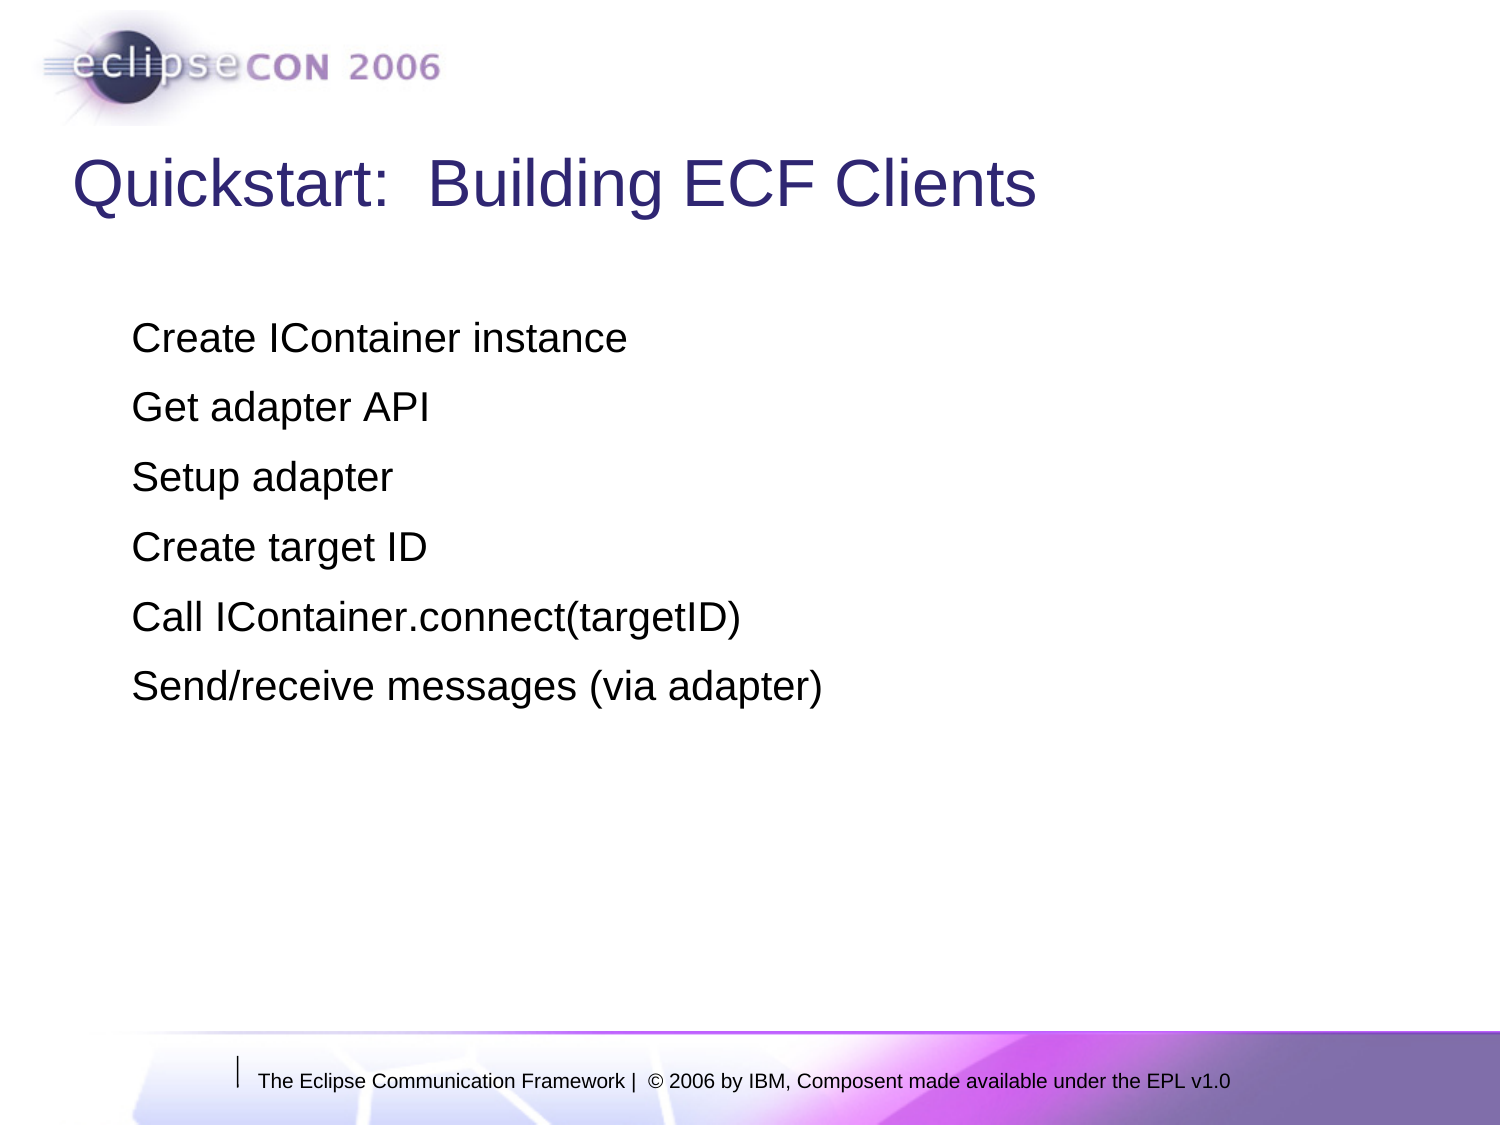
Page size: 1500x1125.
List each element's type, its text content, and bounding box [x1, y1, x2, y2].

picture [31, 10, 1040, 126]
list Create IContainer instance Get adapter API Setup adapter Create target ID Call IContainer.connect(targetID) Send/receive messages (via adapter) [108, 291, 1378, 775]
title Quickstart: Building ECF Clients [72, 150, 1425, 226]
picture [0, 1031, 1500, 1125]
